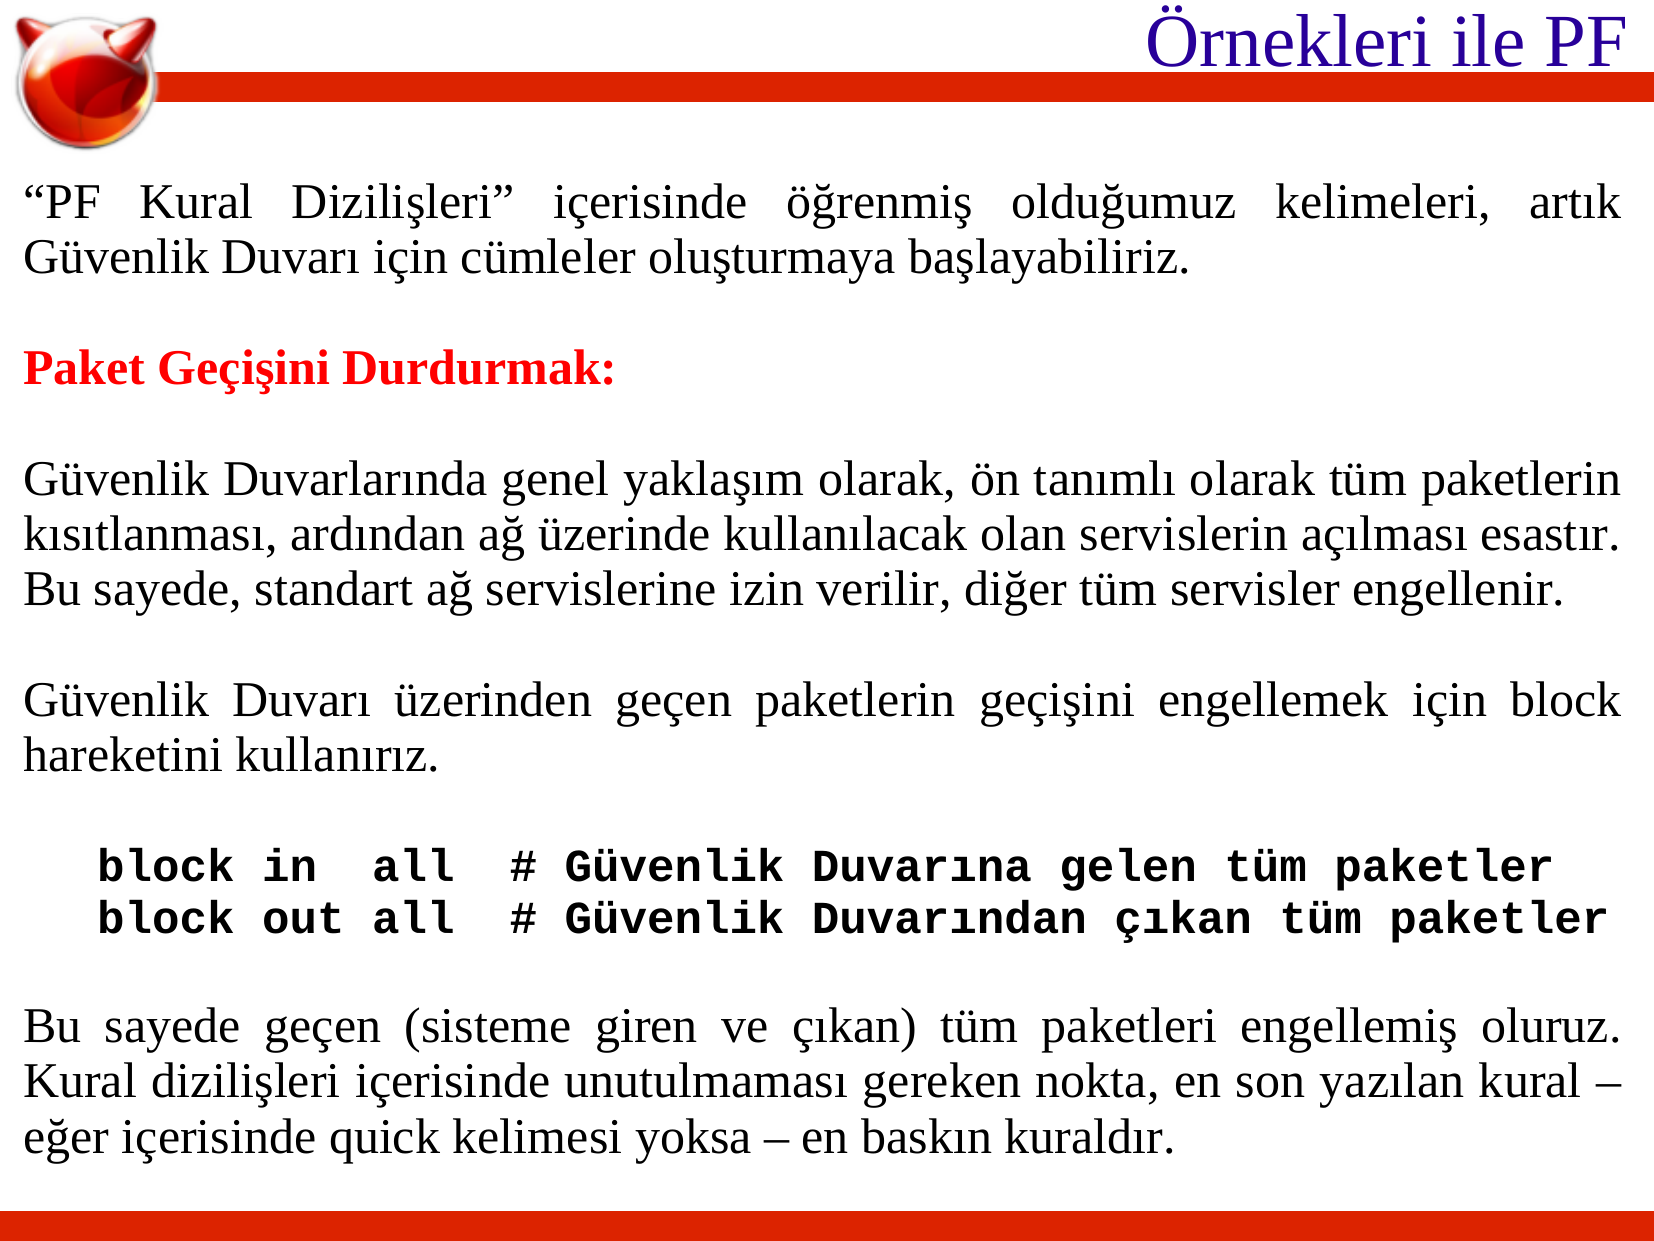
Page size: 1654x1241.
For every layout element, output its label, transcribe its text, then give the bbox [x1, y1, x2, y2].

text_box Örnekleri ile PF [714, 0, 1648, 84]
text_box [165, 72, 1654, 102]
picture [10, 12, 165, 154]
text_box [0, 1211, 1654, 1241]
text_box “PF Kural Dizilişleri” içerisinde öğrenmiş olduğumuz kelimeleri, artık Güvenlik Duvarı için cümleler oluşturmaya başlayabiliriz. Paket Geçişini Durdurmak: Güvenlik Duvarlarında genel yaklaşım olarak, ön tanımlı olarak tüm paketlerin kısıtlanması, ardından ağ üzerinde kullanılacak olan servislerin açılması esastır. Bu sayede, standart ağ servislerine izin verilir, diğer tüm servisler engellenir. Güvenlik Duvarı üzerinden geçen paketlerin geçişini engellemek için block hareketini kullanırız. block in all # Güvenlik Duvarına gelen tüm paketler block out all # Güvenlik Duvarından çıkan tüm paketler Bu sayede geçen (sisteme giren ve çıkan) tüm paketleri engellemiş oluruz. Kural dizilişleri içerisinde unutulmaması gereken nokta, en son yazılan kural – eğer içerisinde quick kelimesi yoksa – en baskın kuraldır. [23, 174, 1624, 1181]
